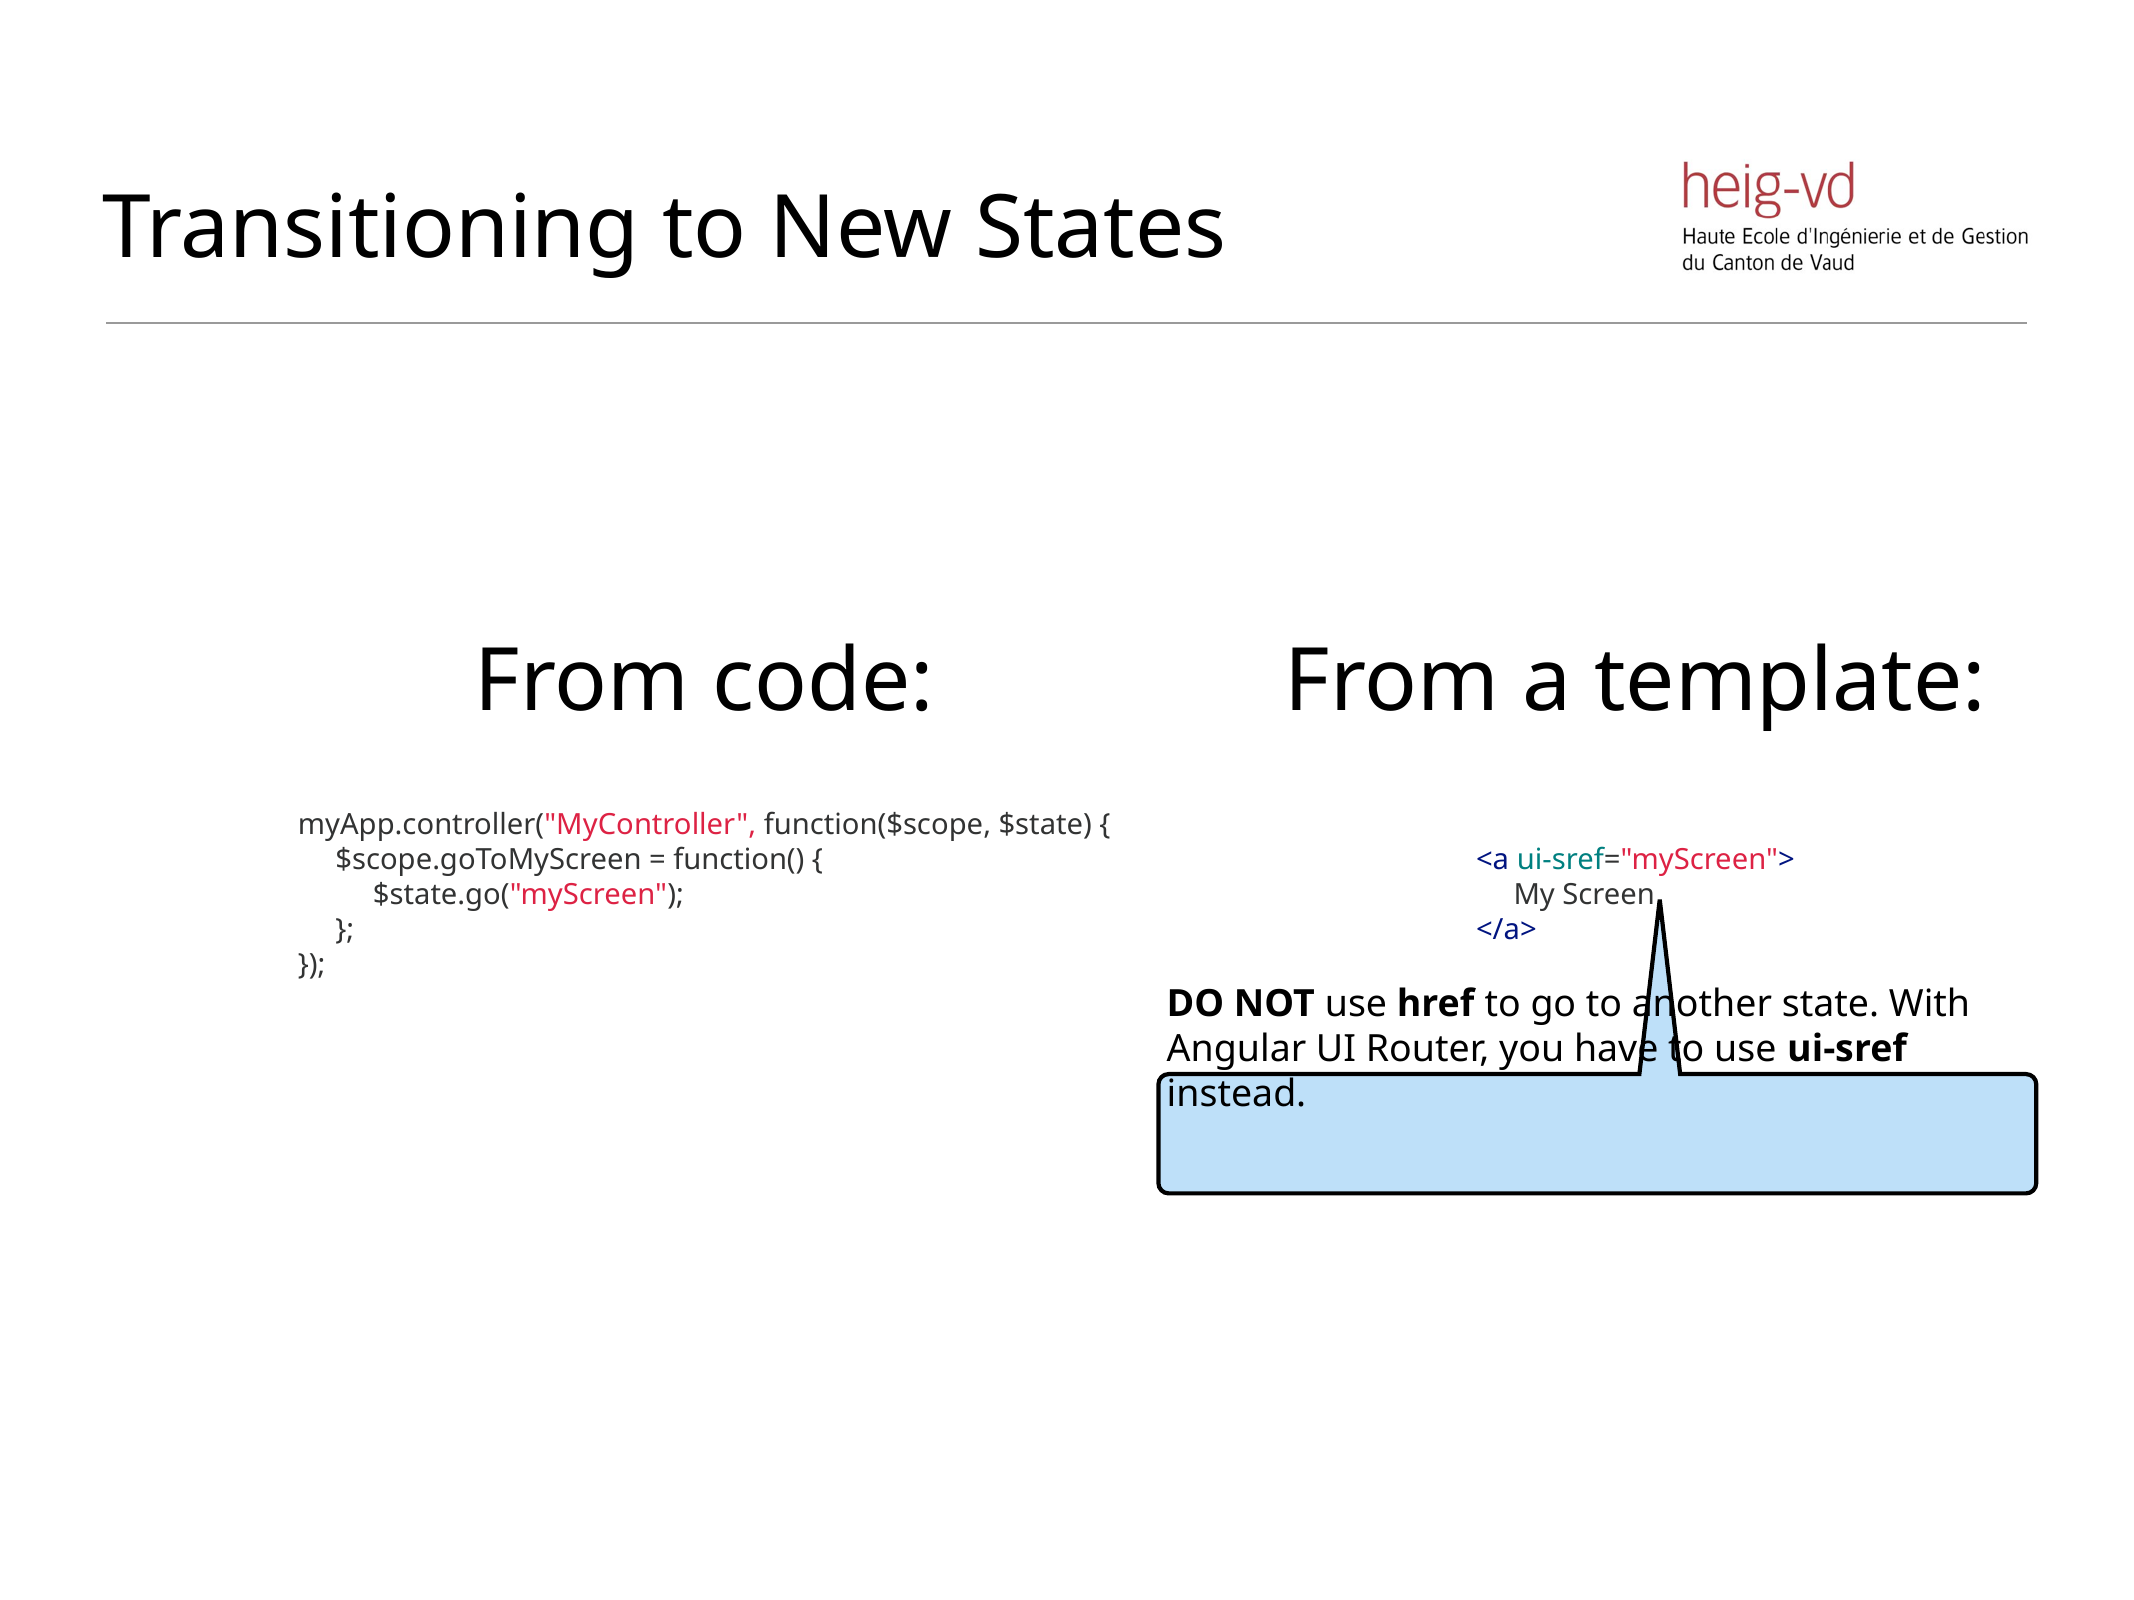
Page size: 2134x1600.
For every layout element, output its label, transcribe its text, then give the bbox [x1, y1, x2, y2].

text_box DO NOT use href to go to another state. With Angular UI Router, you have to use ui-sref instead. [1158, 899, 2037, 1194]
text_box <a ui-sref="myScreen"> My Screen </a> [1467, 832, 1804, 954]
text_box From code: [466, 614, 943, 737]
title Transitioning to New States [93, 54, 2040, 284]
text_box myApp.controller("MyController", function($scope, $state) { $scope.goToMyScreen = function() { $state.go("myScreen"); }; }); [289, 797, 1120, 989]
text_box From a template: [1276, 614, 1995, 737]
